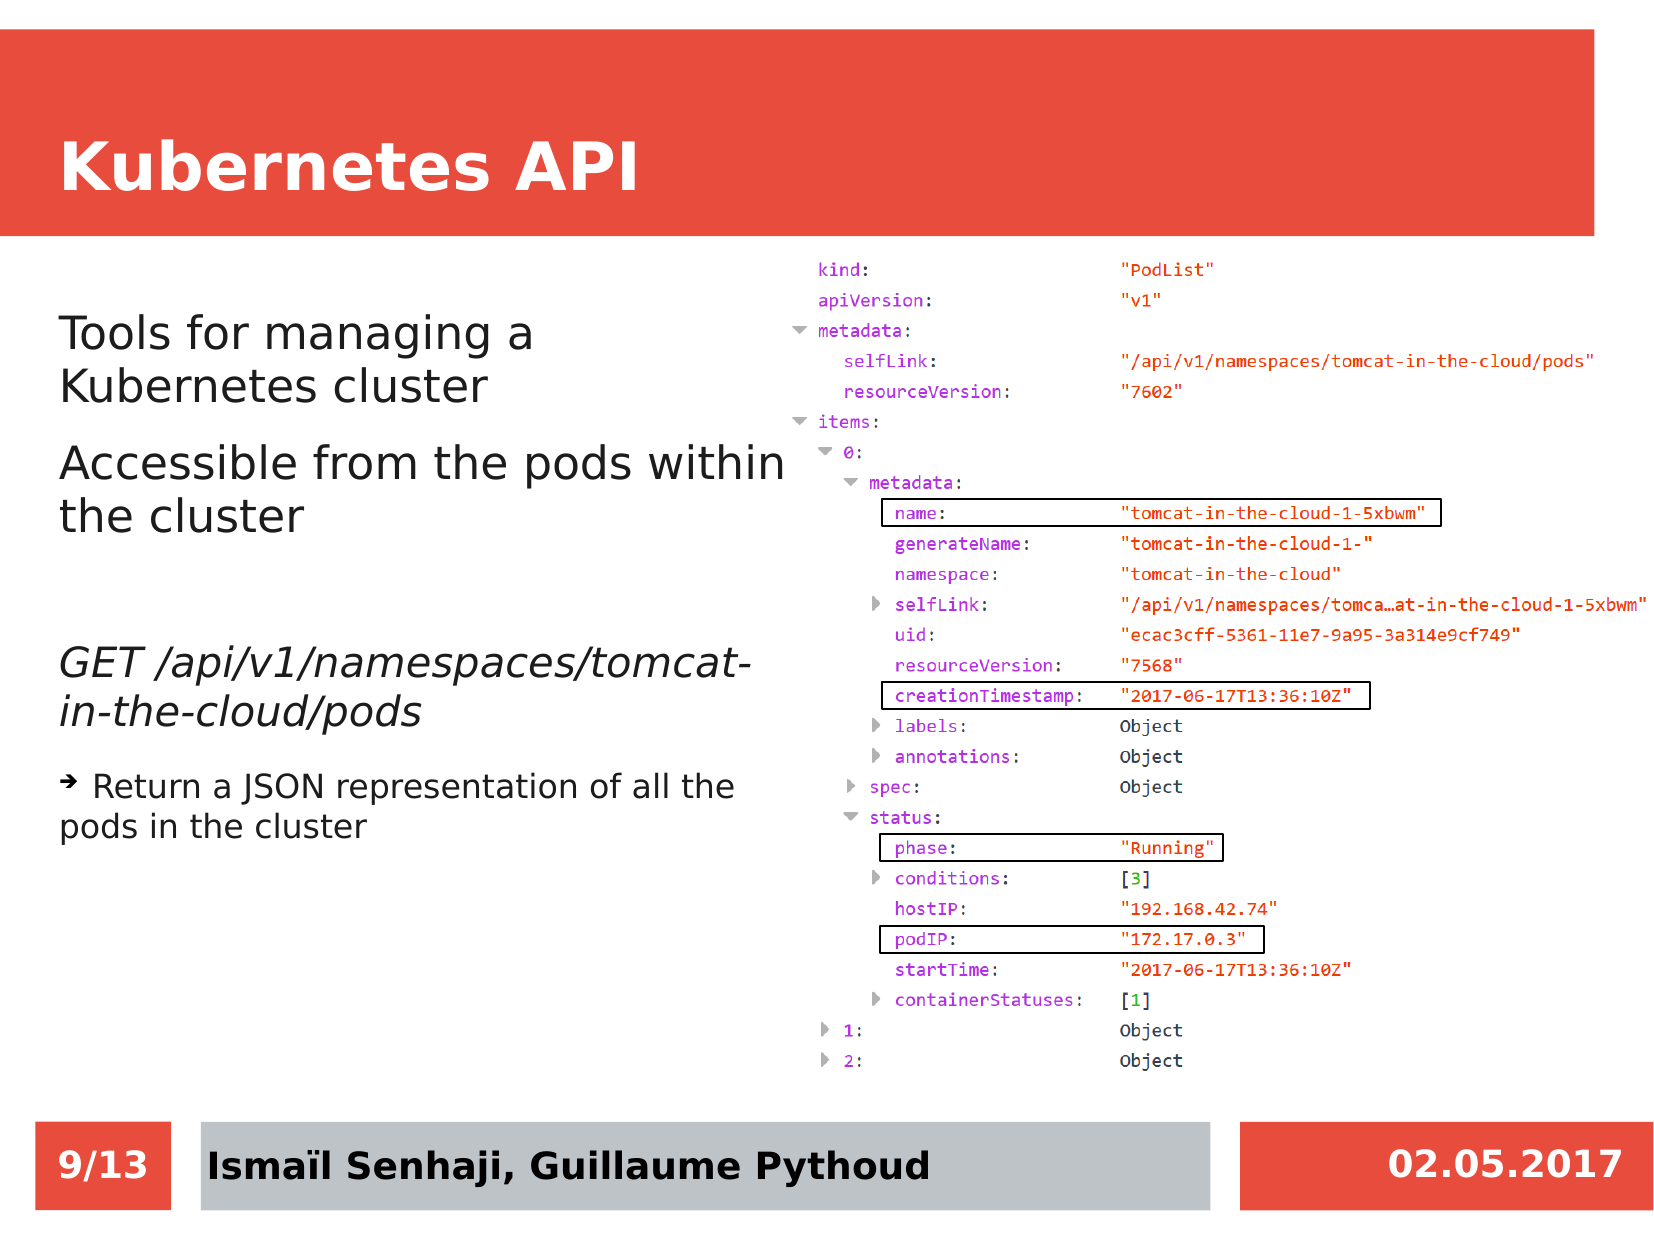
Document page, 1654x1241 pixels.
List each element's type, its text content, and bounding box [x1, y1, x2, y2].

text_box [880, 833, 1223, 861]
text_box [880, 926, 1264, 954]
title Kubernetes API [58, 58, 1595, 207]
text_box [882, 682, 1371, 709]
list Tools for managing a Kubernetes cluster Accessible from the pods within the cluster GET /api/v1/namespaces/tomcat-in-the-cloud/pods Return a JSON representation of all the pods in the cluster [58, 306, 788, 979]
text_box [882, 498, 1441, 526]
picture [788, 258, 1654, 1093]
